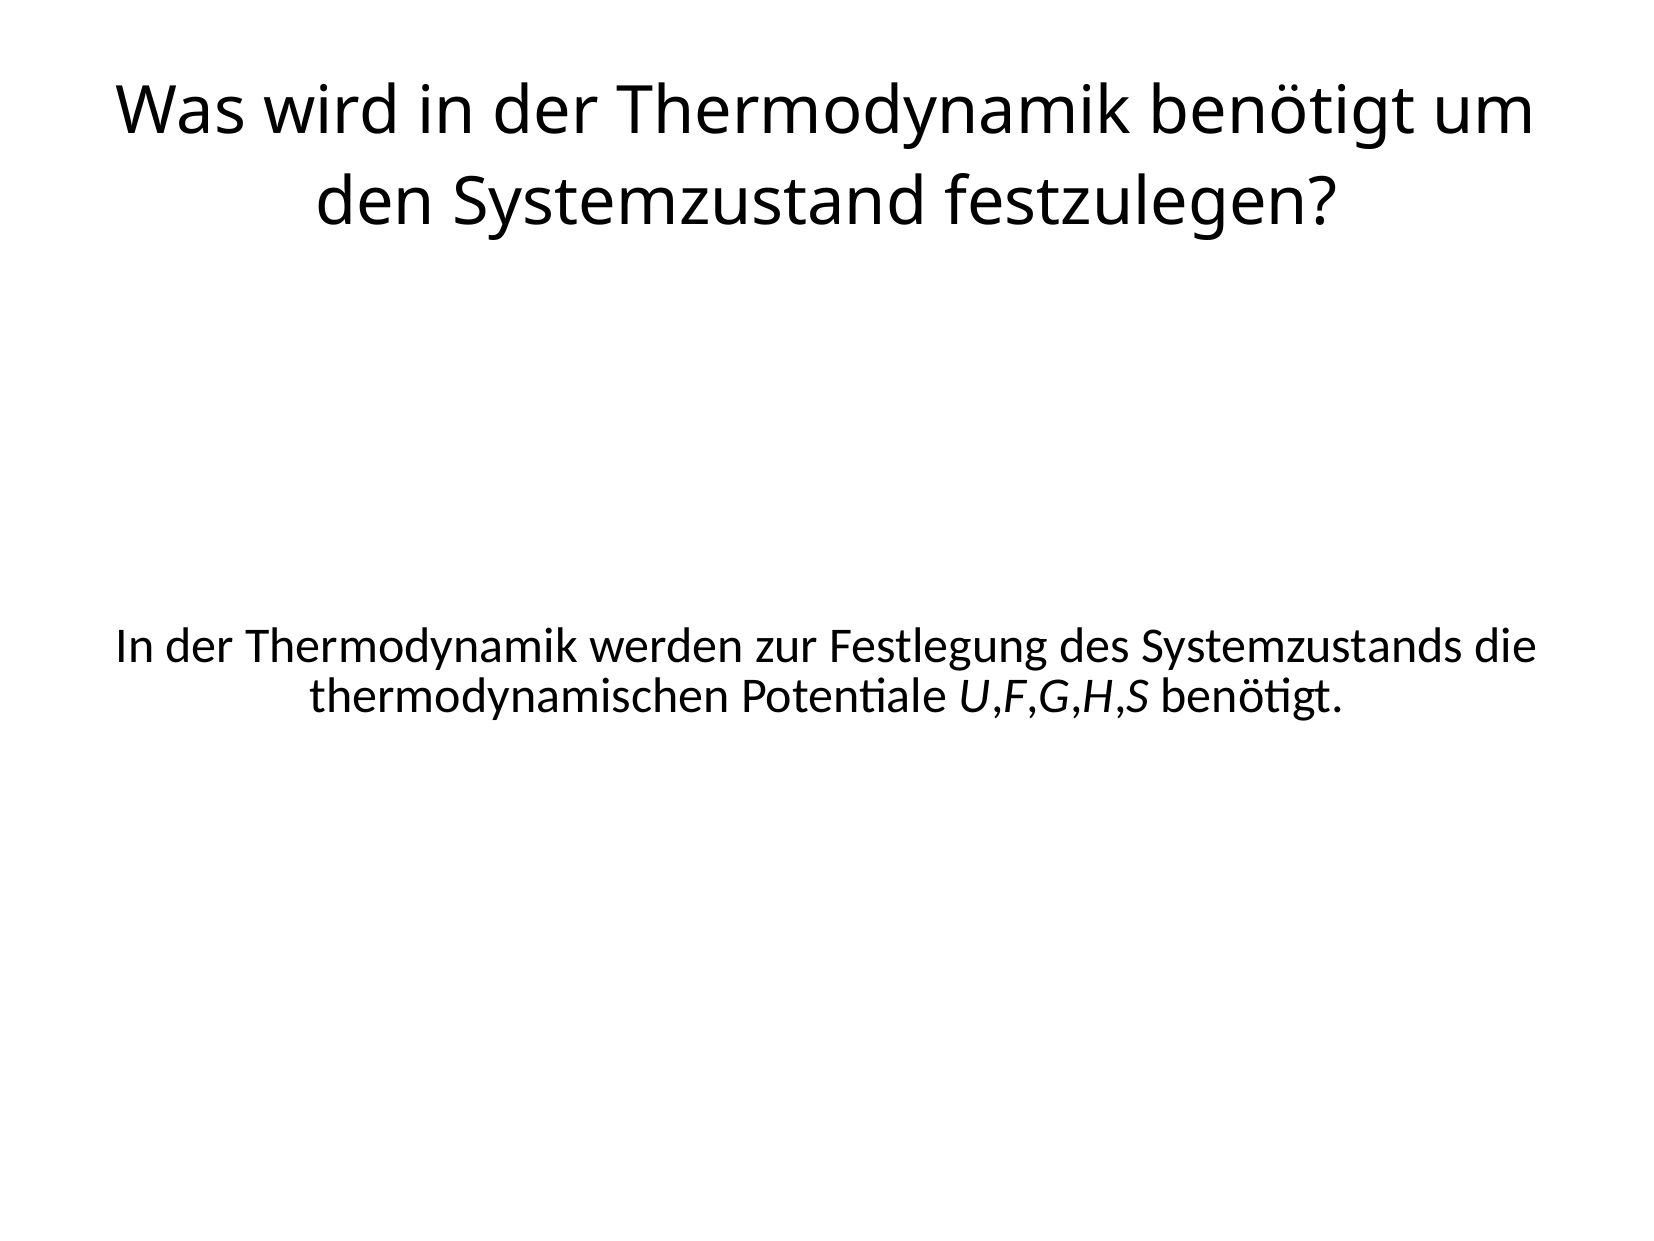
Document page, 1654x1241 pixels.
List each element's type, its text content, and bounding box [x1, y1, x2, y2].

subtitle In der Thermodynamik werden zur Festlegung des Systemzustands die thermodynamischen Potentiale U,F,G,H,S benötigt. [82, 290, 1571, 1010]
title Was wird in der Thermodynamik benötigt um den Systemzustand festzulegen? [82, 49, 1571, 257]
